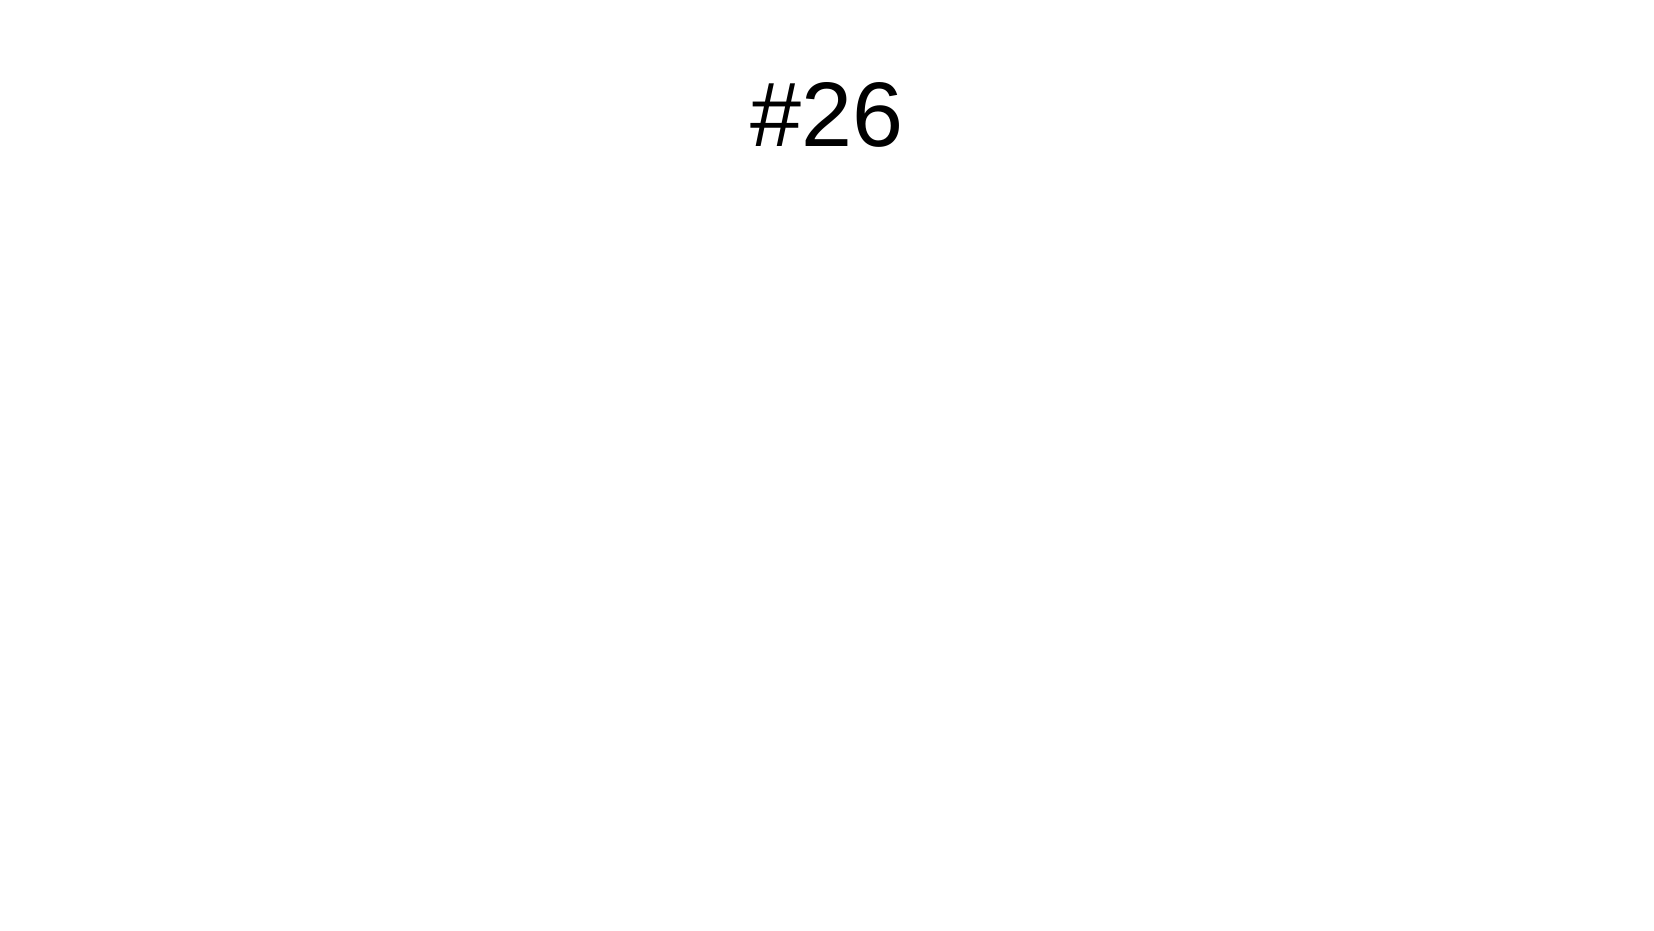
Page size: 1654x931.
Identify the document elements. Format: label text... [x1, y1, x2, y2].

title #26 [82, 37, 1571, 193]
